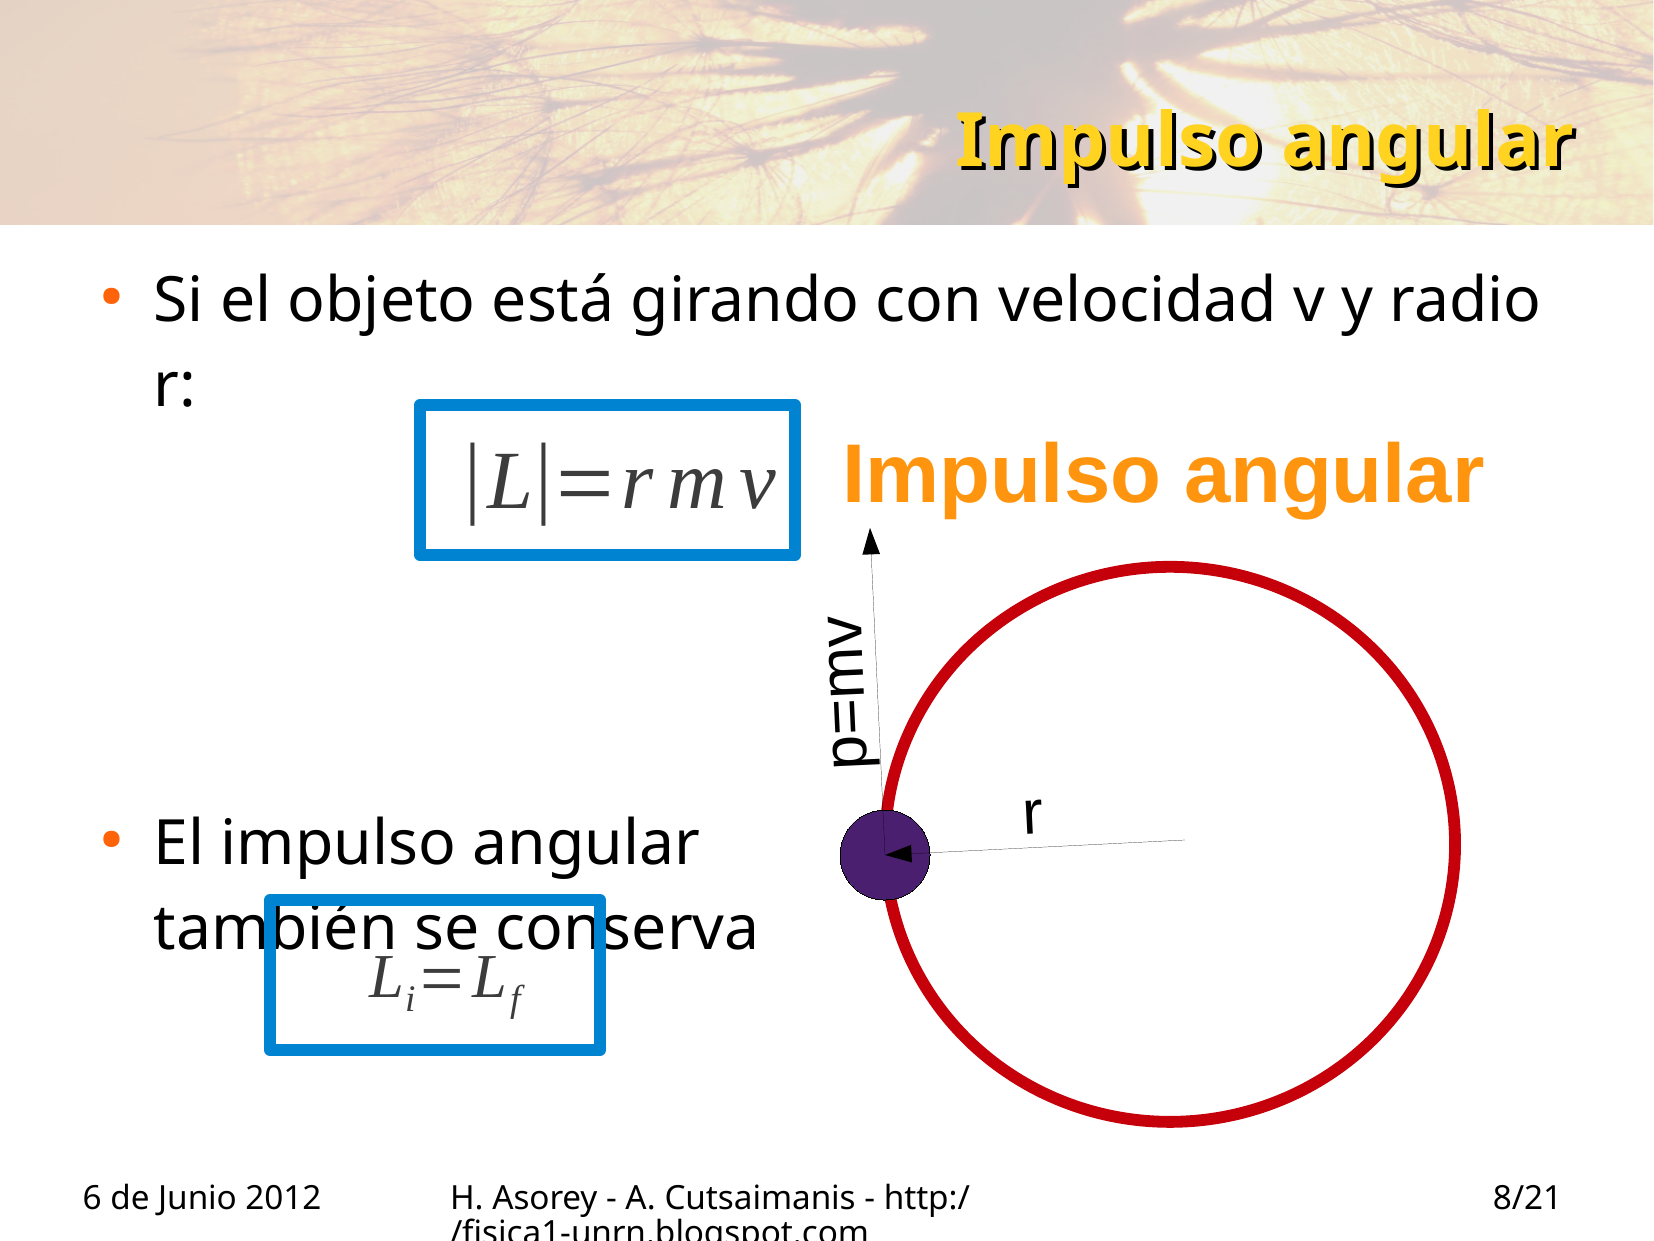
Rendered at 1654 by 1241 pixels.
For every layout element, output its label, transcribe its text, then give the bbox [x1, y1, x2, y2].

text_box Impulso angular [827, 420, 1501, 528]
text_box [840, 810, 931, 901]
picture [0, 0, 1654, 225]
list Si el objeto está girando con velocidad v y radio r: El impulso angular también se conserva [82, 255, 1571, 1156]
chart [450, 435, 786, 531]
chart [360, 941, 532, 1021]
text_box [884, 810, 930, 854]
title Impulso angular [86, 49, 1576, 226]
